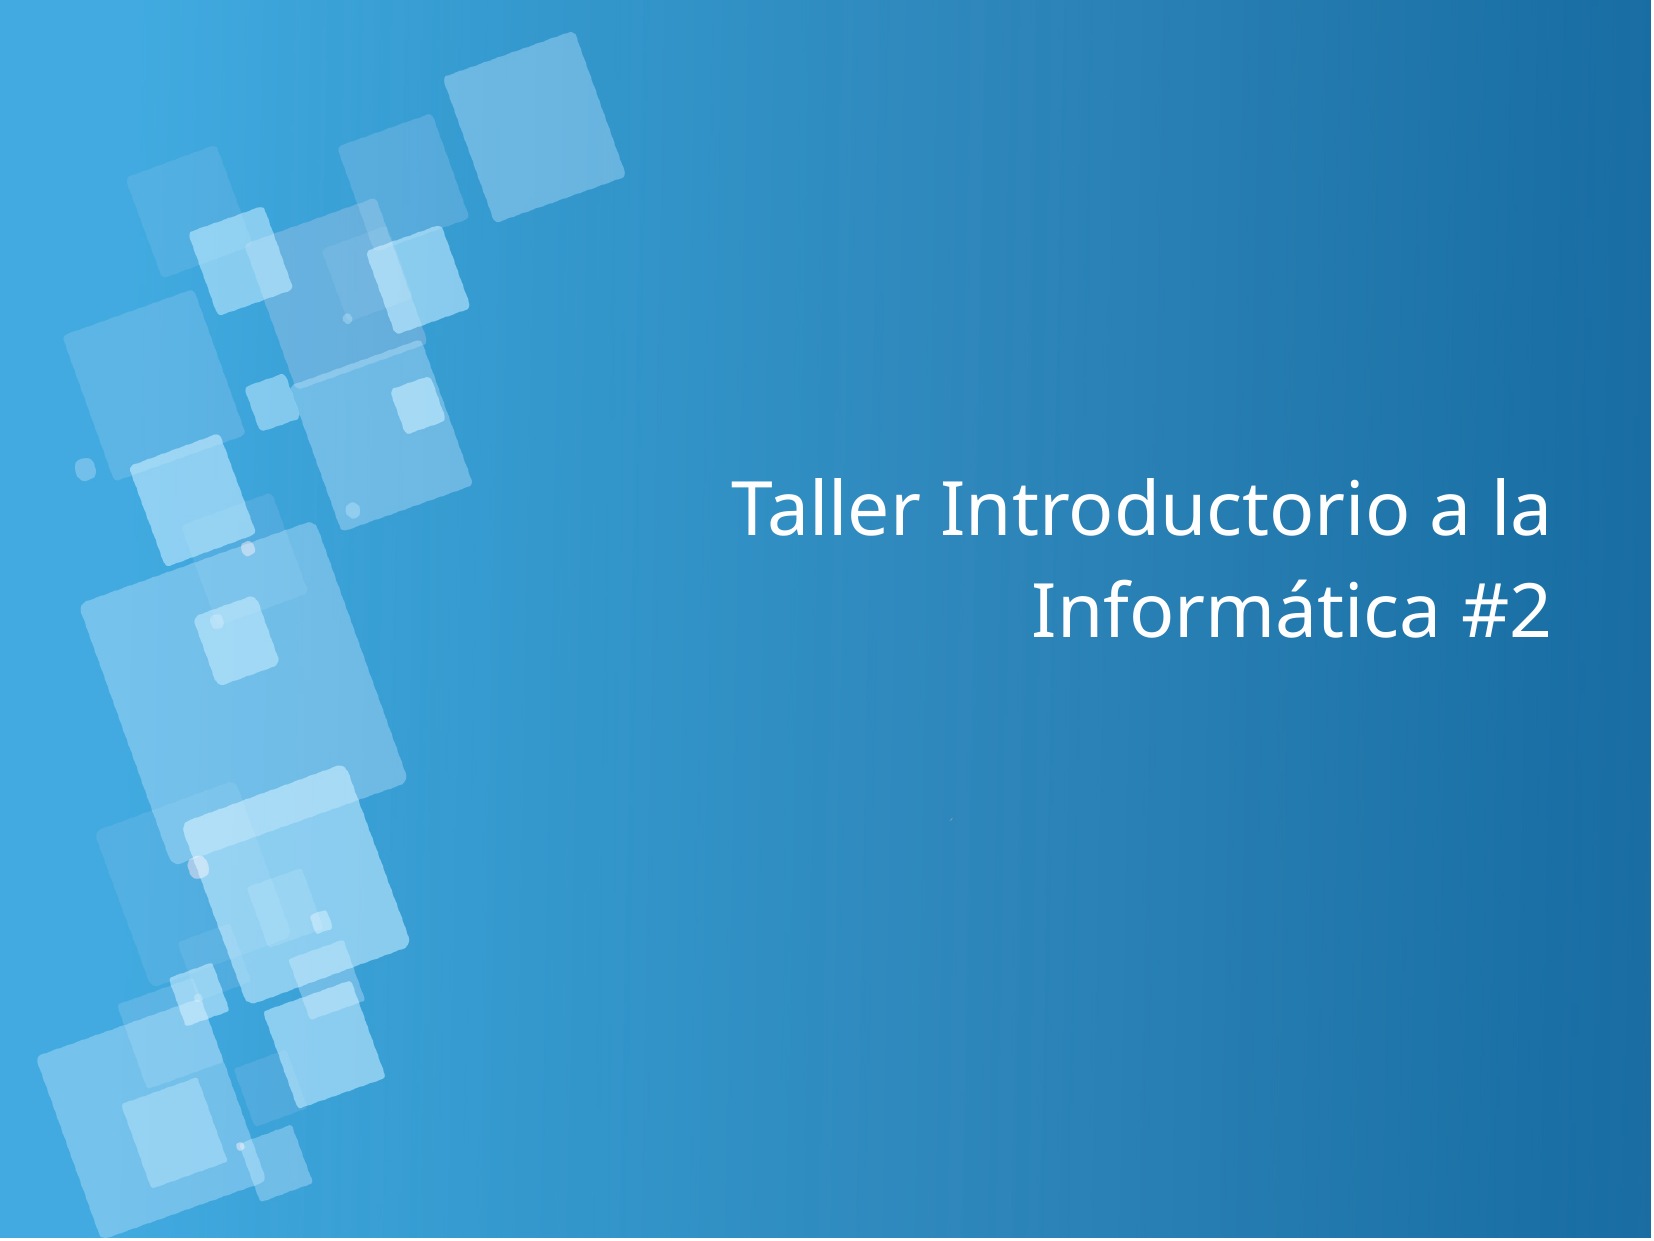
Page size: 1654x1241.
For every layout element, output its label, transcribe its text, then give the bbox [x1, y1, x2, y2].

title Taller Introductorio a la Informática #2 [627, 467, 1554, 648]
picture [0, 0, 1651, 1238]
